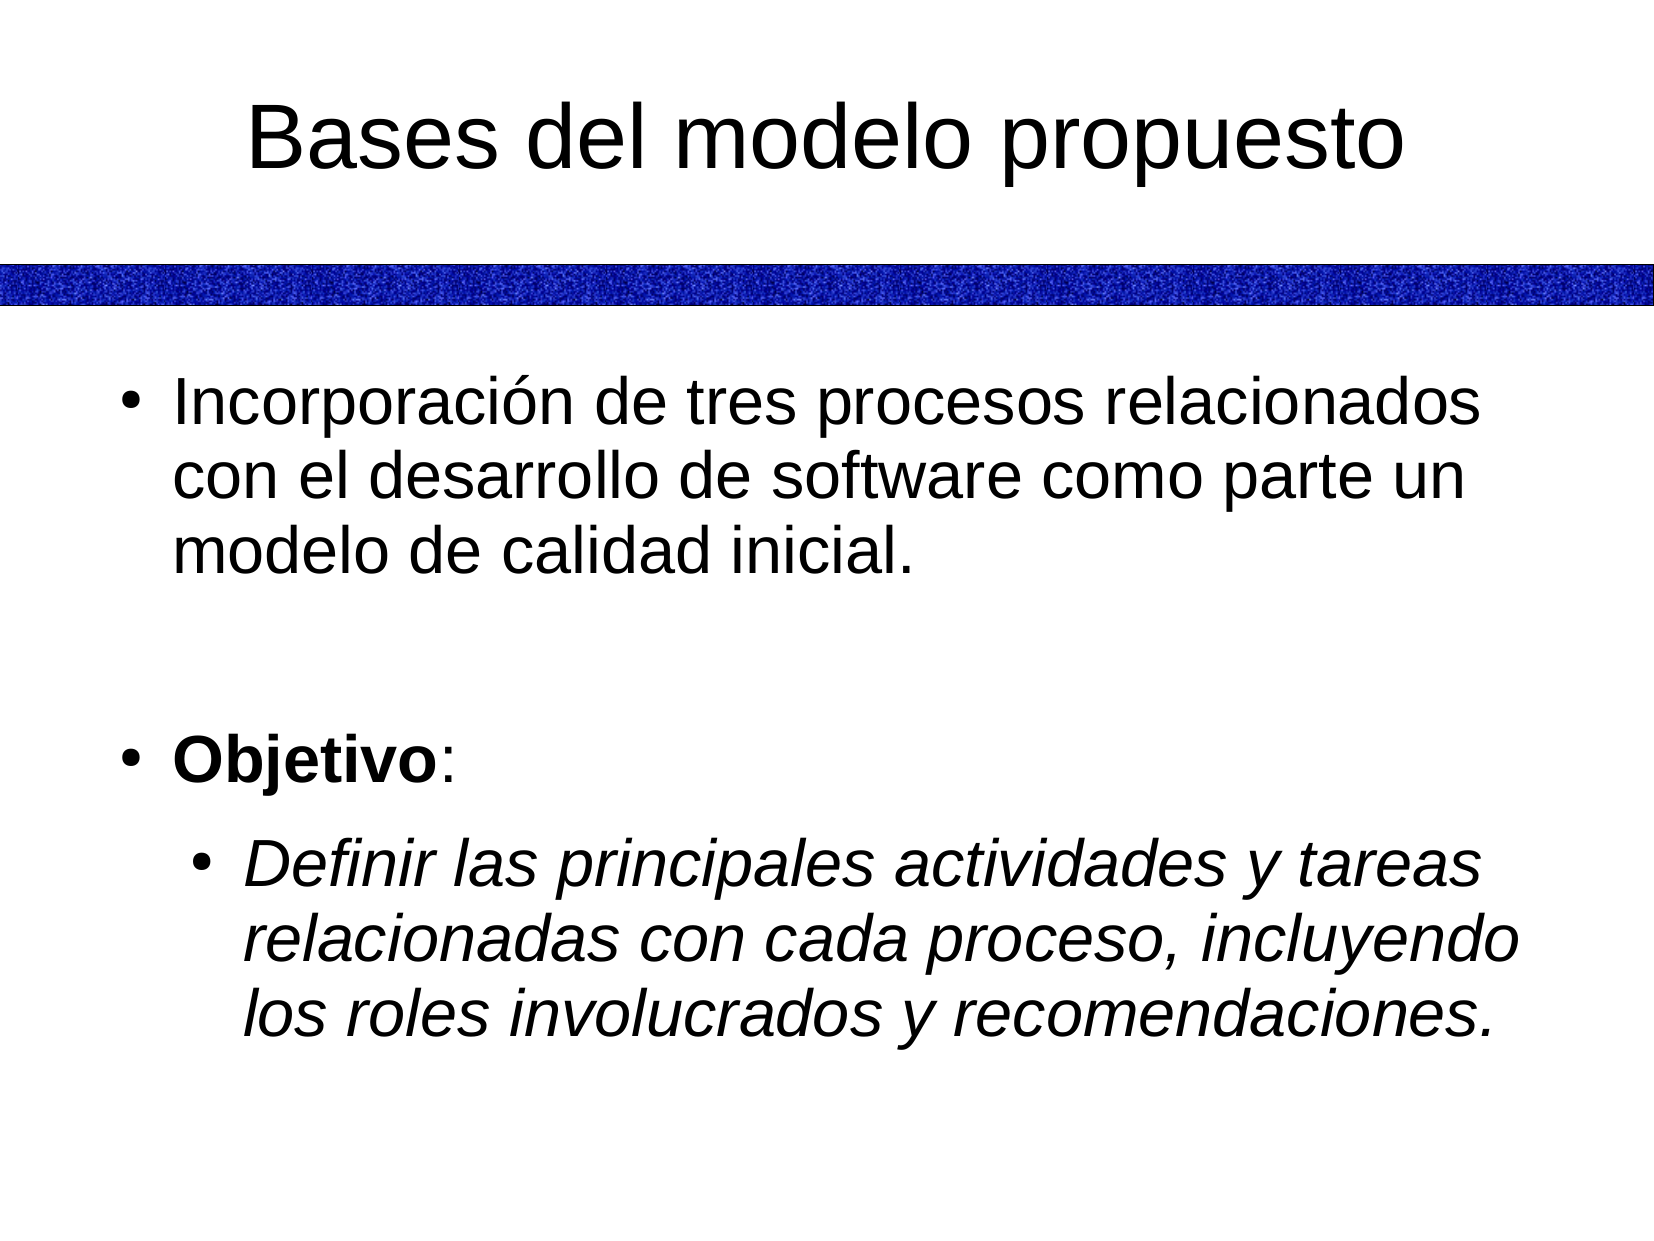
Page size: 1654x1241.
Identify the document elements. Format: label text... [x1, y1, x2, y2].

picture [0, 265, 1653, 305]
title Bases del modelo propuesto [58, 14, 1595, 260]
list Incorporación de tres procesos relacionados con el desarrollo de software como parte un modelo de calidad inicial. Objetivo: Definir las principales actividades y tareas relacionadas con cada proceso, incluyendo los roles involucrados y recomendaciones. [101, 363, 1549, 1168]
